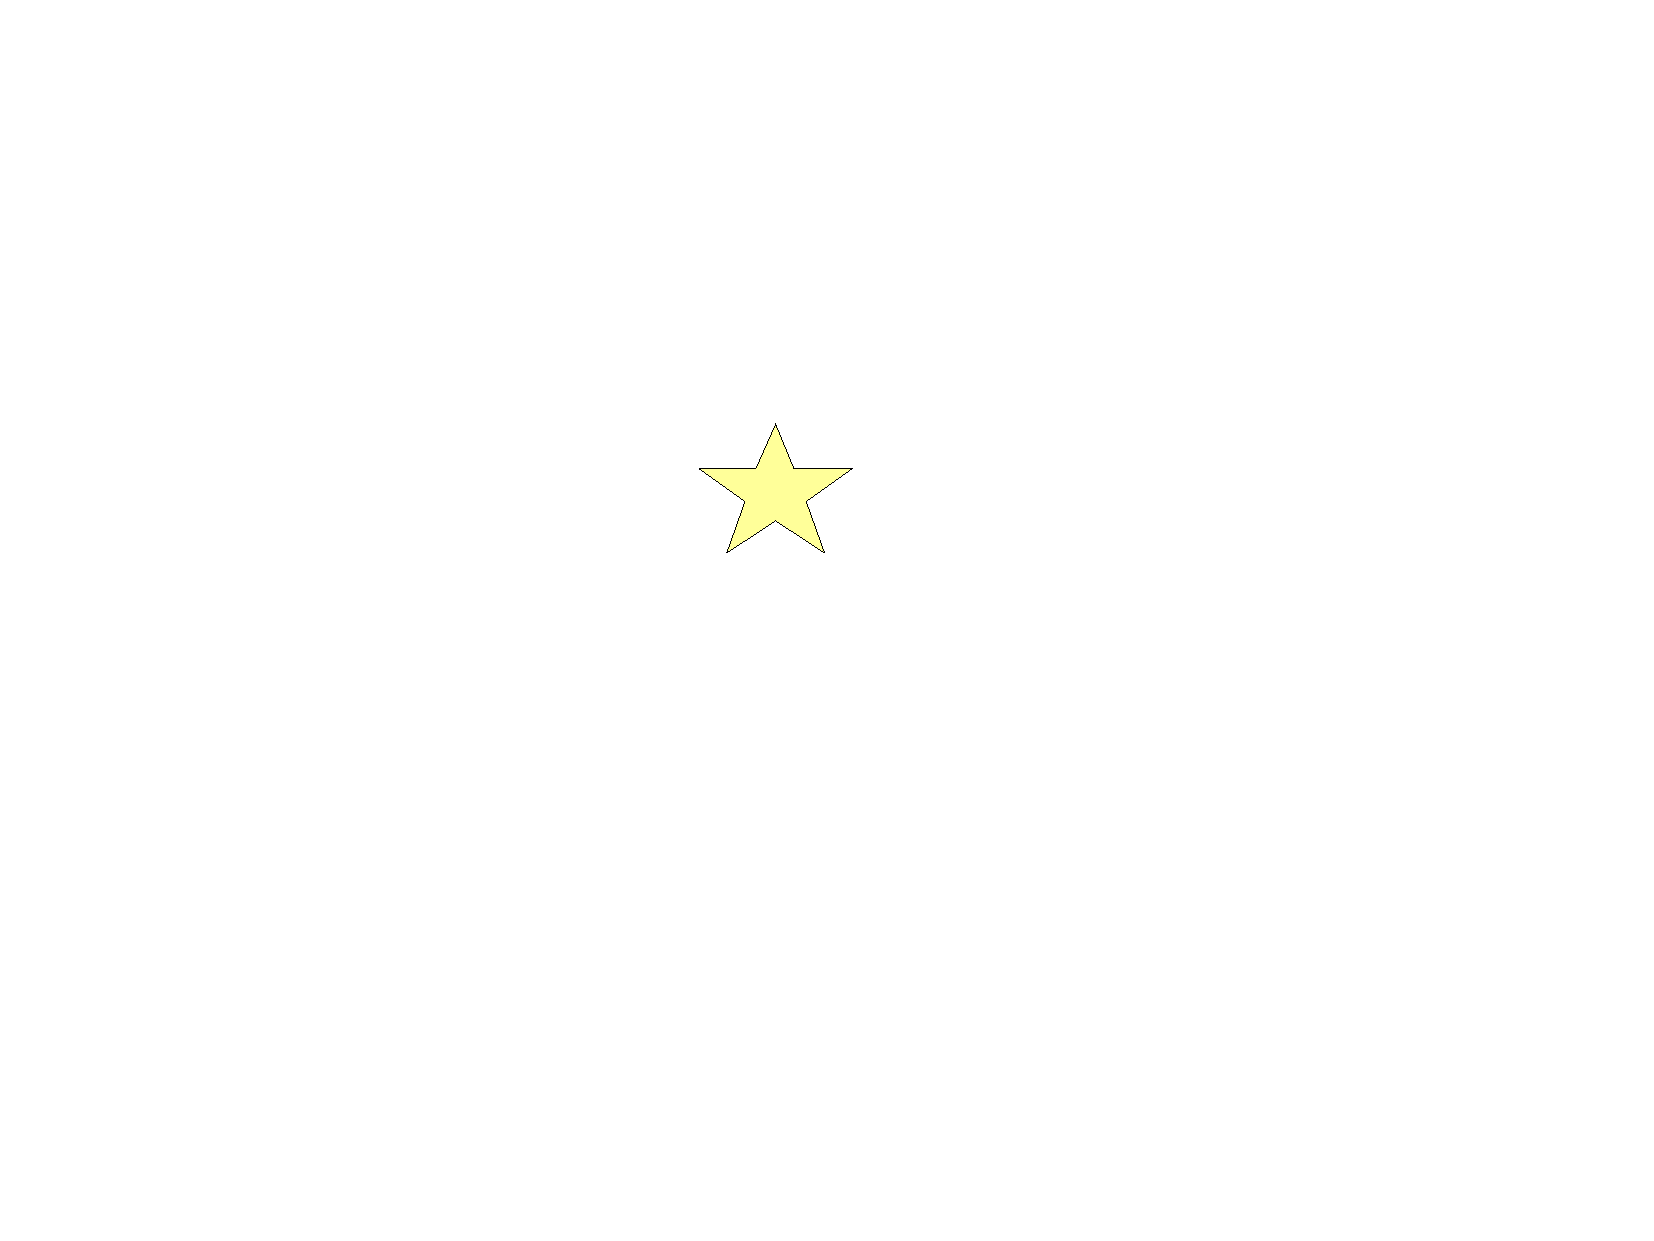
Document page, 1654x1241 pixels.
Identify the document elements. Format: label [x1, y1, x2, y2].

text_box [699, 423, 853, 553]
